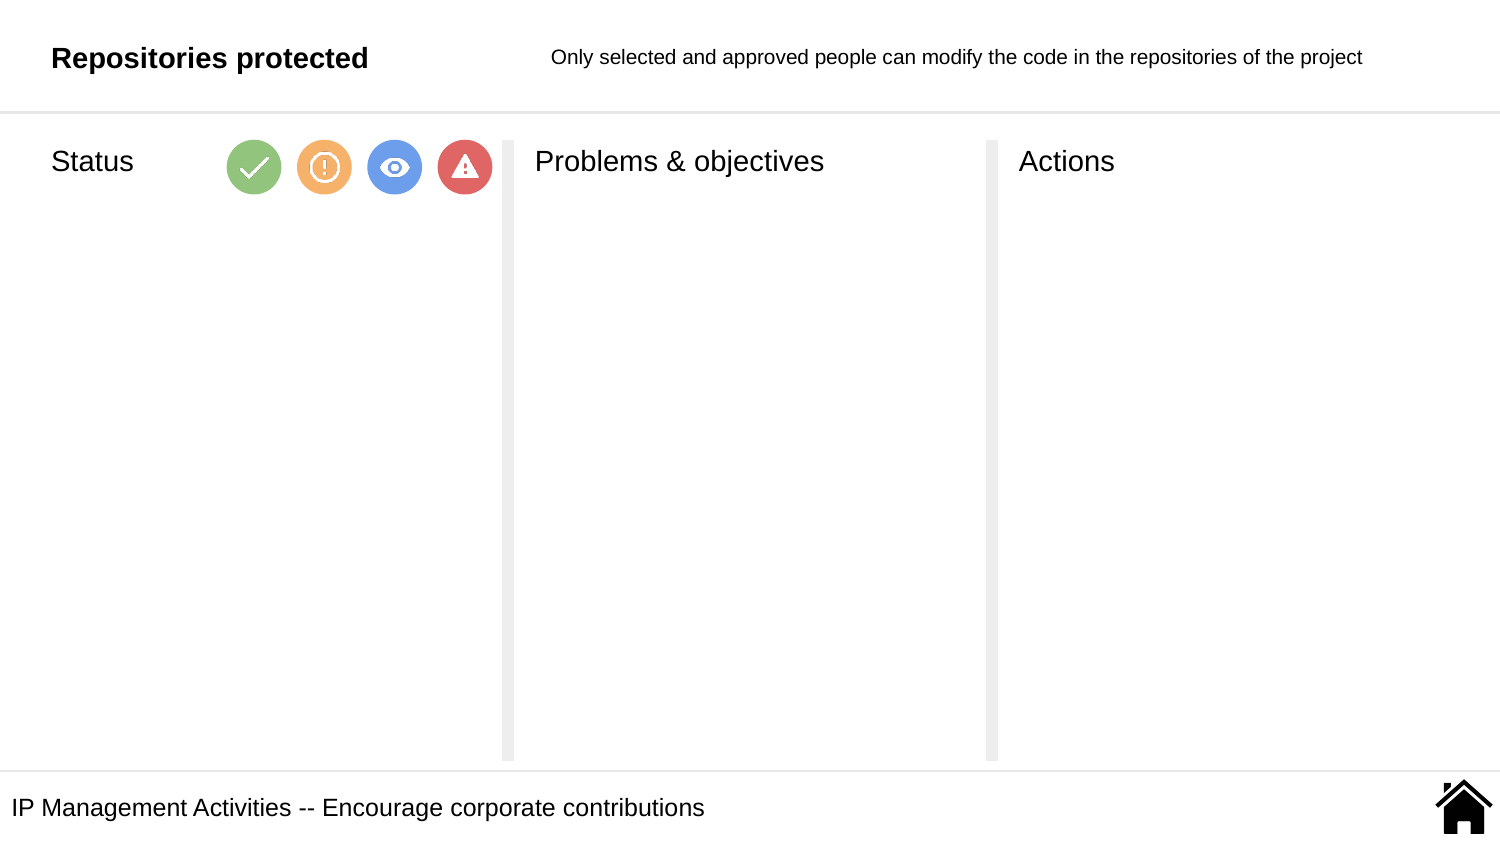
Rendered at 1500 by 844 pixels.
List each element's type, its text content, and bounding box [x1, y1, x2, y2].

text_box [367, 139, 423, 195]
text_box [236, 139, 272, 146]
text_box [296, 139, 352, 195]
title Repositories protected [39, 15, 524, 98]
list Status [39, 131, 493, 769]
text_box [226, 149, 233, 185]
list Actions [1007, 131, 1461, 770]
picture [378, 152, 411, 184]
text_box [275, 149, 282, 185]
text_box [236, 188, 272, 195]
picture [233, 146, 275, 188]
picture [306, 148, 343, 186]
picture [449, 149, 481, 182]
list Only selected and approved people can modify the code in the repositories of the project [539, 15, 1461, 98]
picture [1435, 779, 1493, 834]
list Problems & objectives [523, 131, 977, 769]
text_box [437, 139, 493, 195]
list IP Management Activities -- Encourage corporate contributions [0, 769, 1430, 844]
